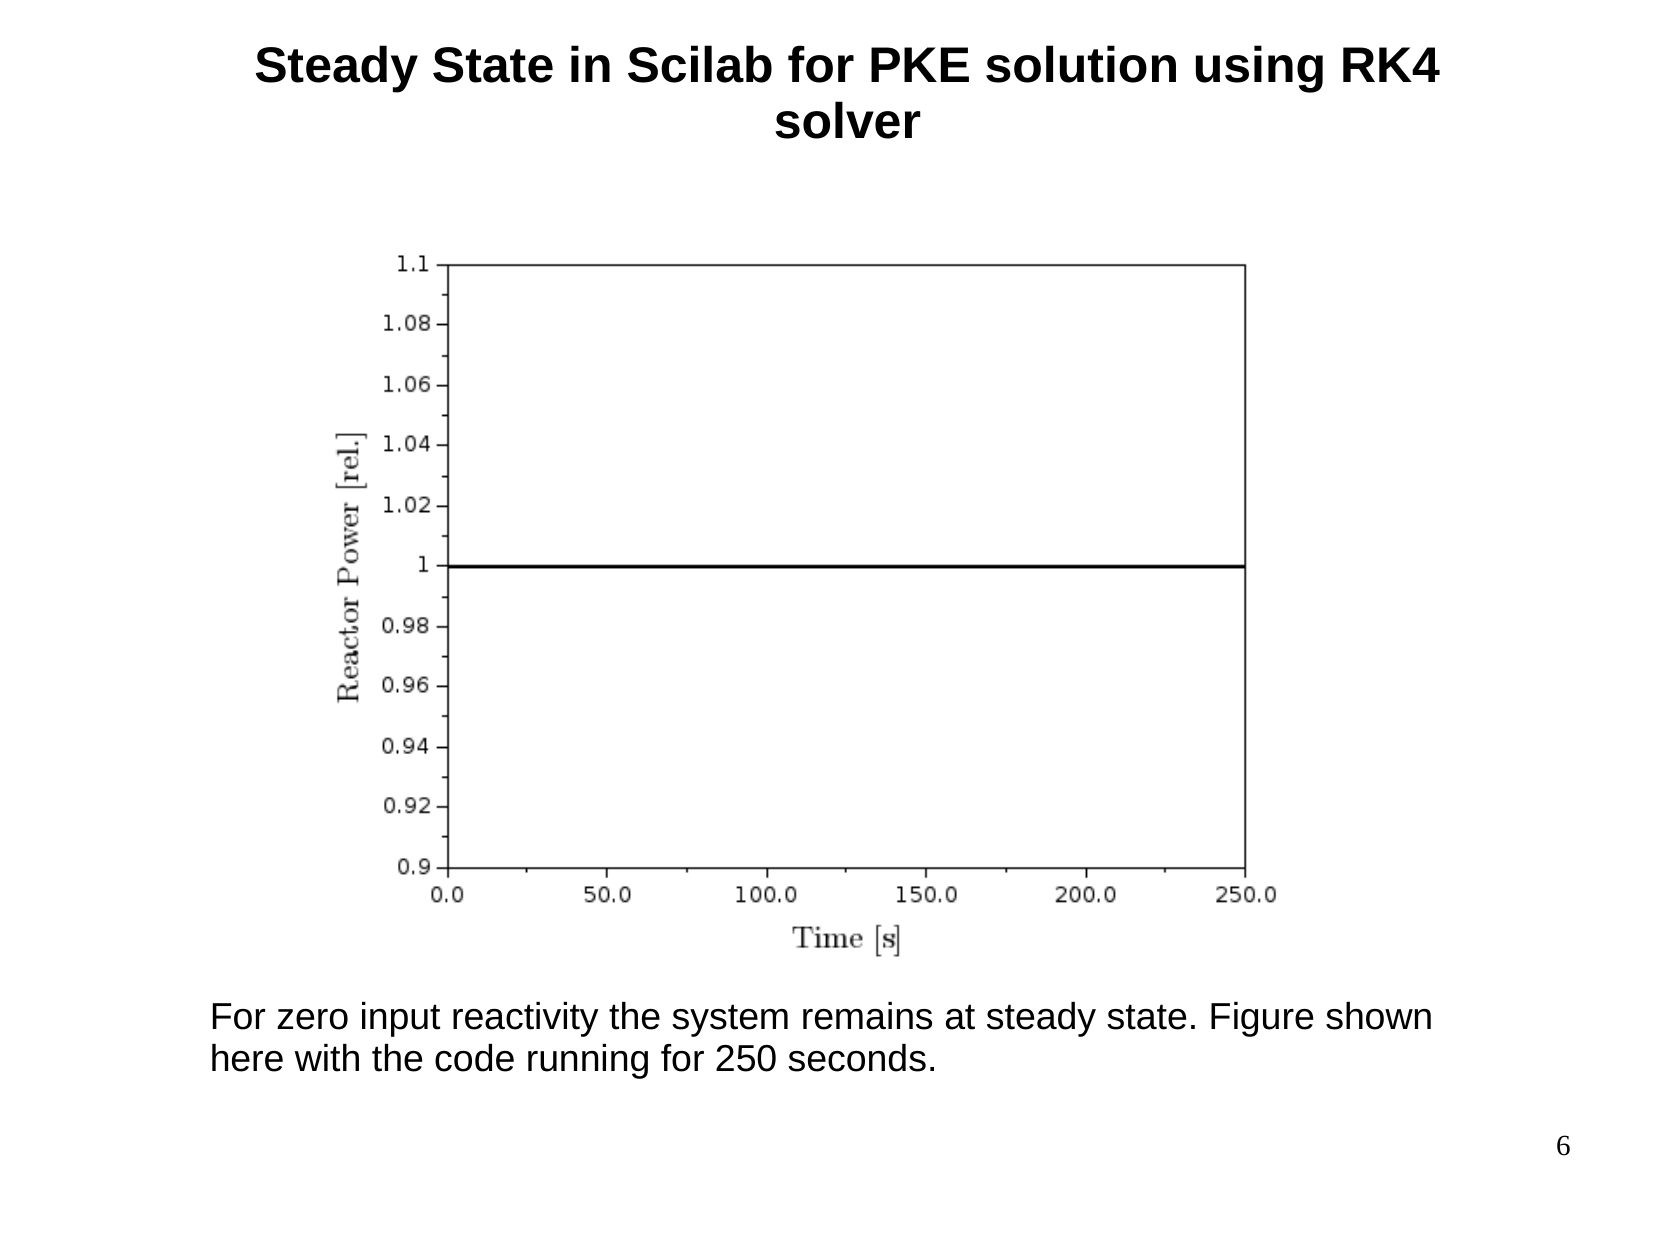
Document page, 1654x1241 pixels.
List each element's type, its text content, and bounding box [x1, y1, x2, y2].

picture [315, 165, 1379, 969]
text_box For zero input reactivity the system remains at steady state. Figure shown here with the code running for 250 seconds. [195, 988, 1501, 1087]
text_box Steady State in Scilab for PKE solution using RK4 solver [195, 30, 1501, 157]
